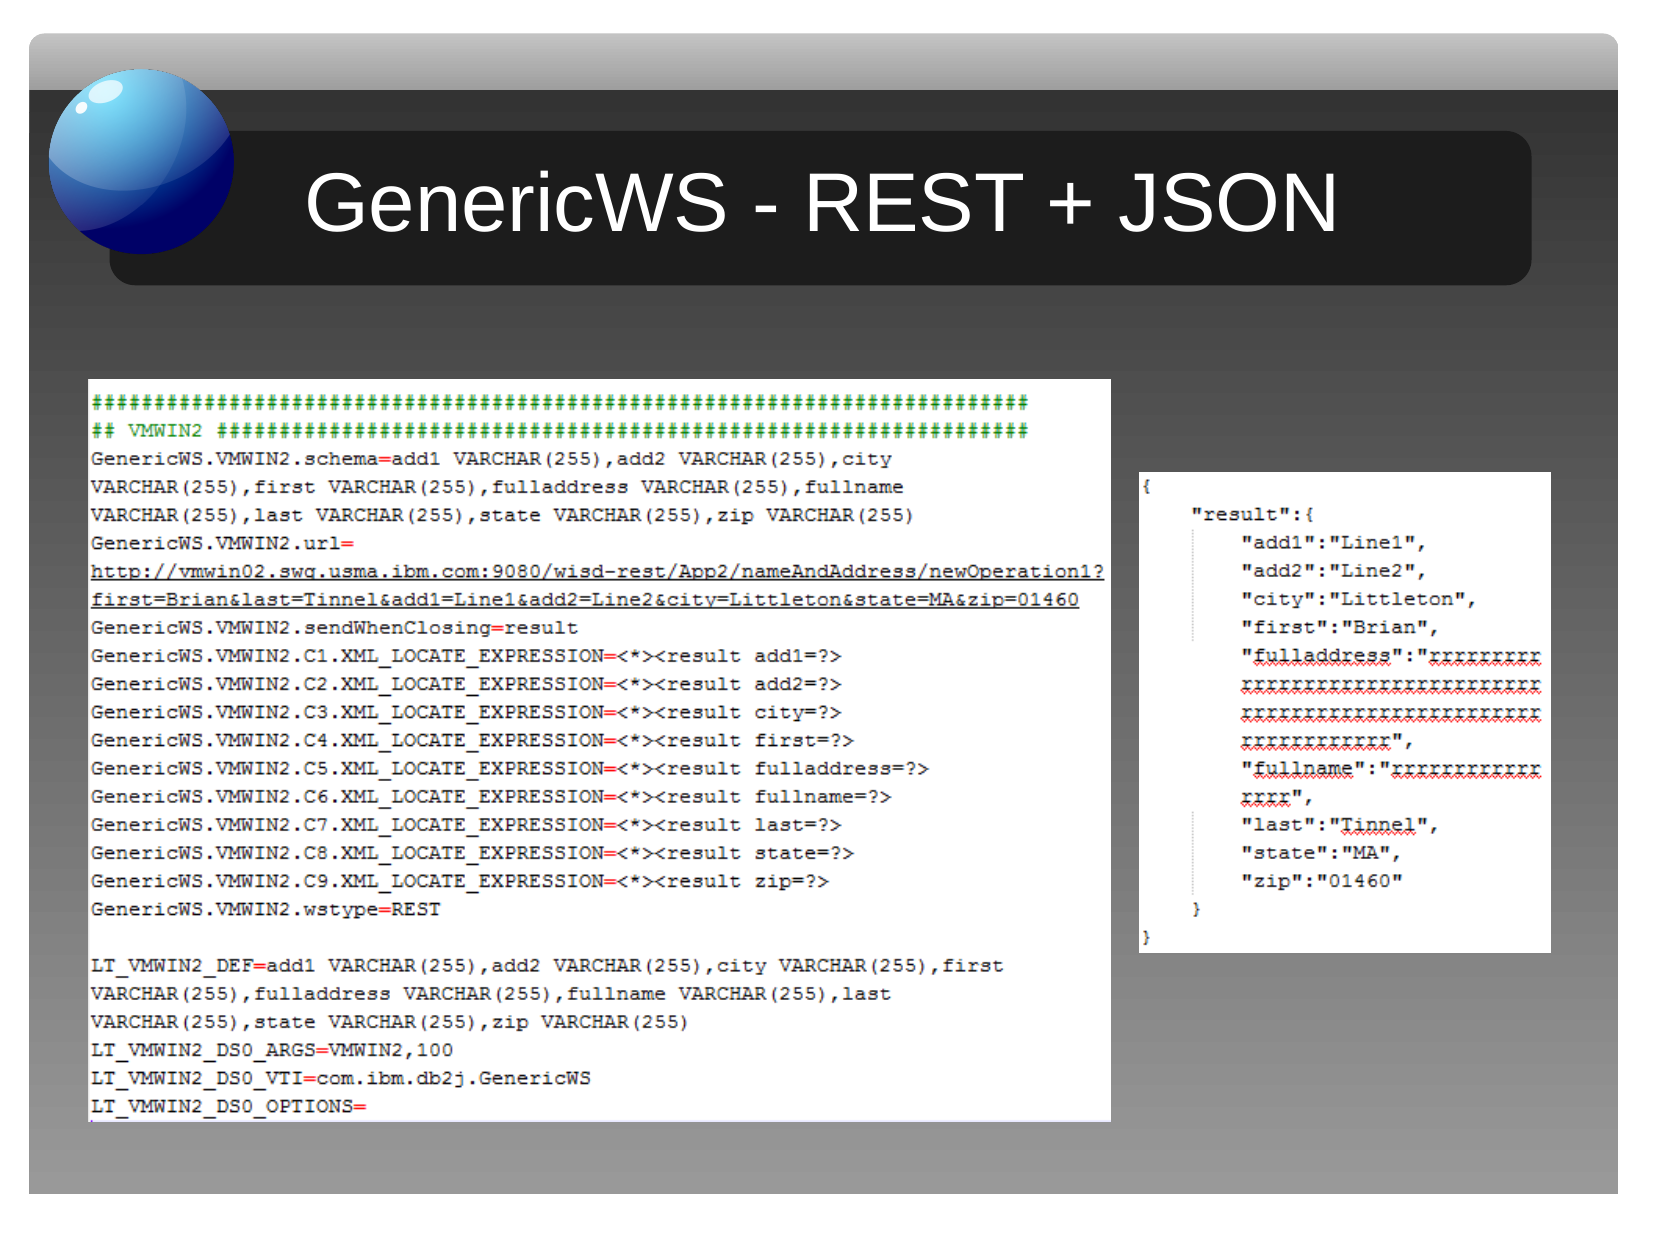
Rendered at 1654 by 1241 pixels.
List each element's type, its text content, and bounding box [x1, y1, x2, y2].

picture [1139, 472, 1551, 953]
picture [88, 379, 1111, 1123]
picture [29, 57, 253, 266]
title GenericWS - REST + JSON [82, 137, 1571, 267]
